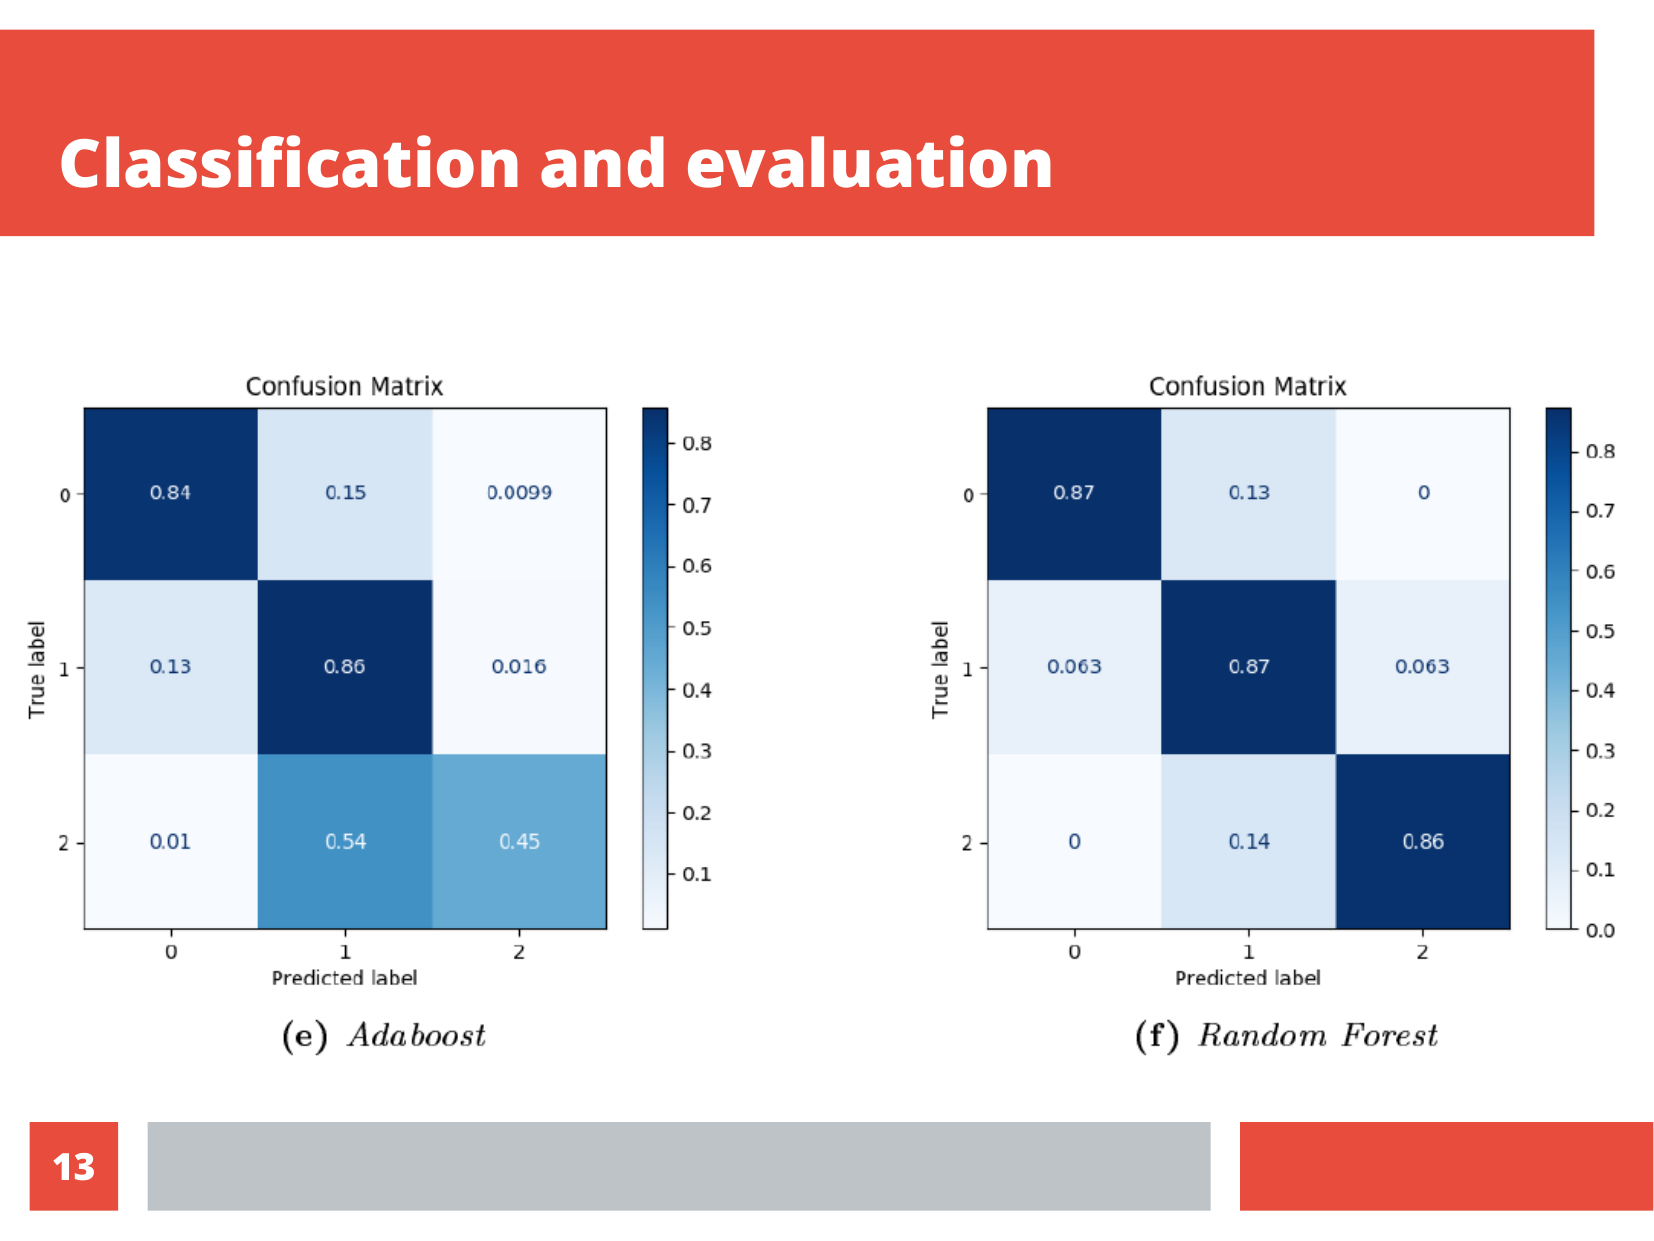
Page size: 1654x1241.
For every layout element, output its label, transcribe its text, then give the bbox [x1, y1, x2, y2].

picture [23, 362, 1630, 1067]
title Classification and evaluation [59, 59, 1595, 207]
